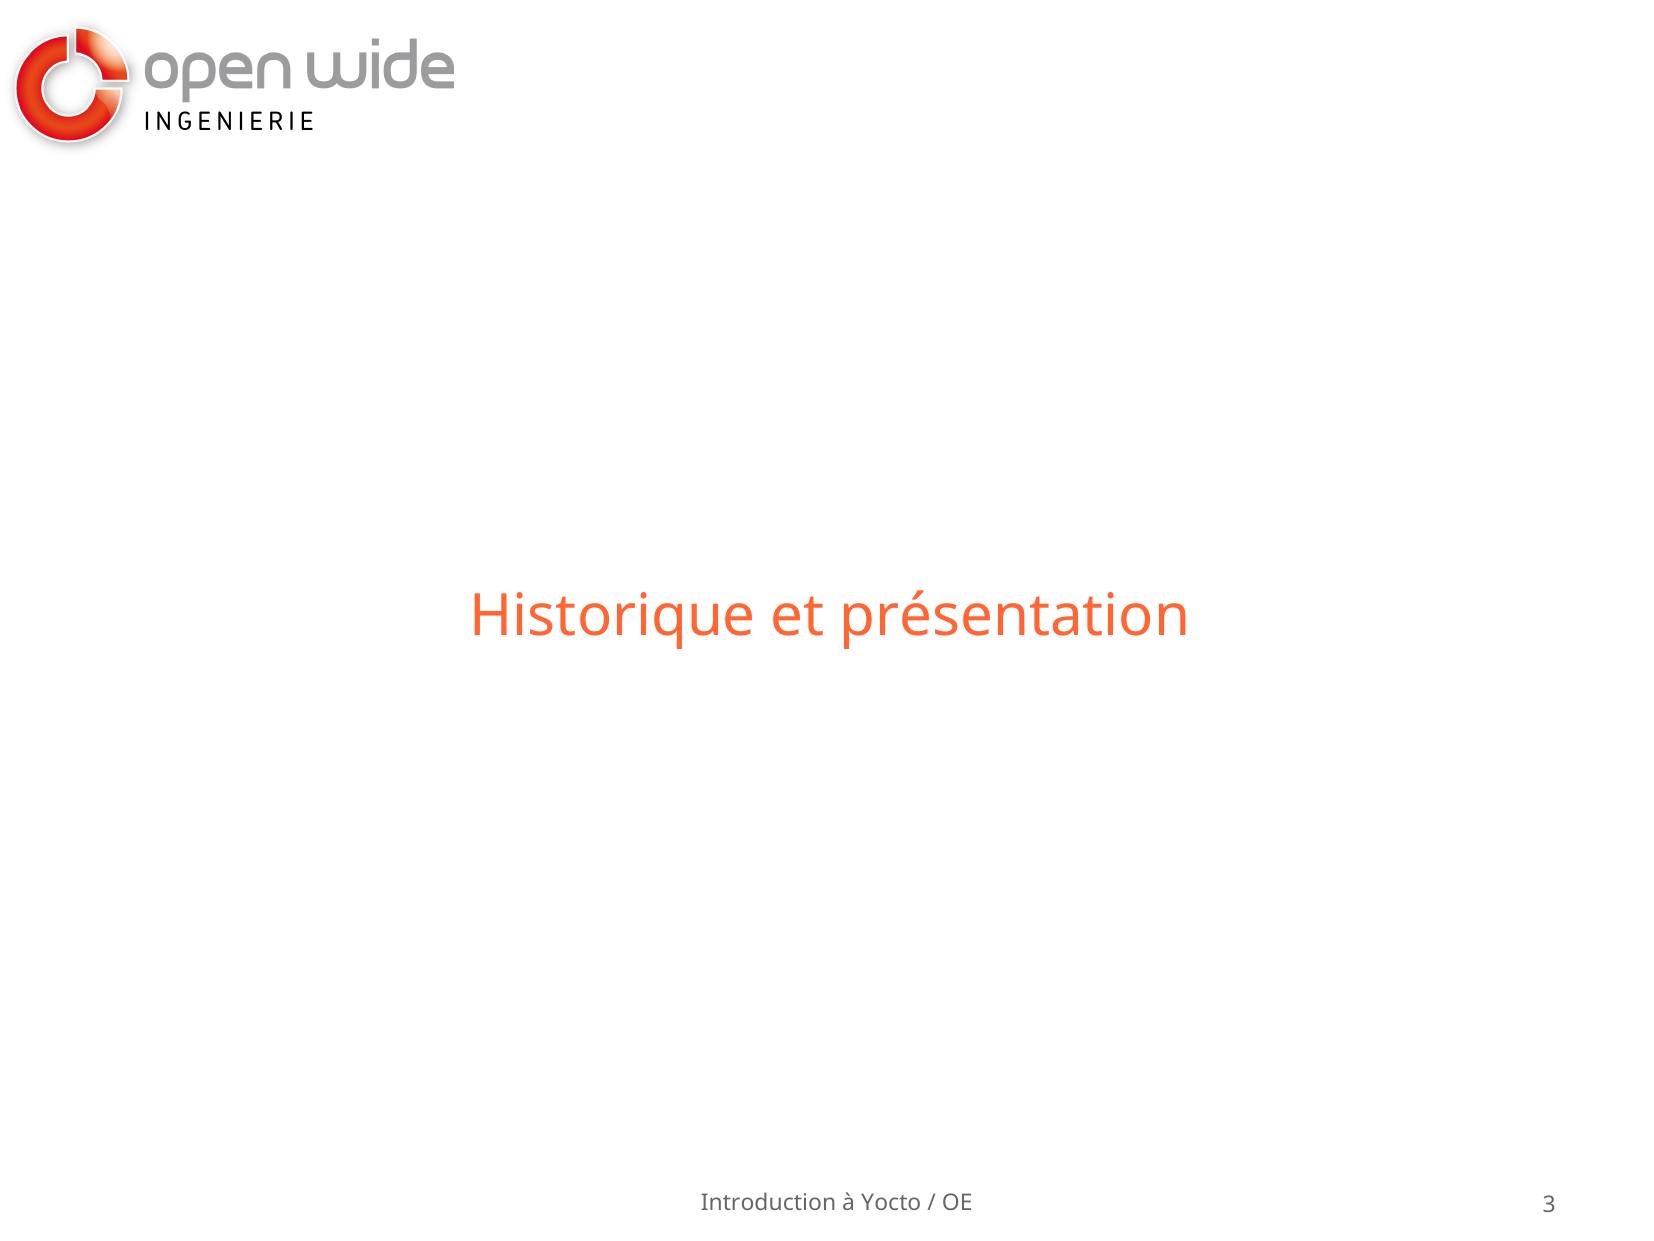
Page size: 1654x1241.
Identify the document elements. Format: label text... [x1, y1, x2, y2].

subtitle Historique et présentation [350, 195, 1309, 1031]
picture [0, 0, 454, 161]
